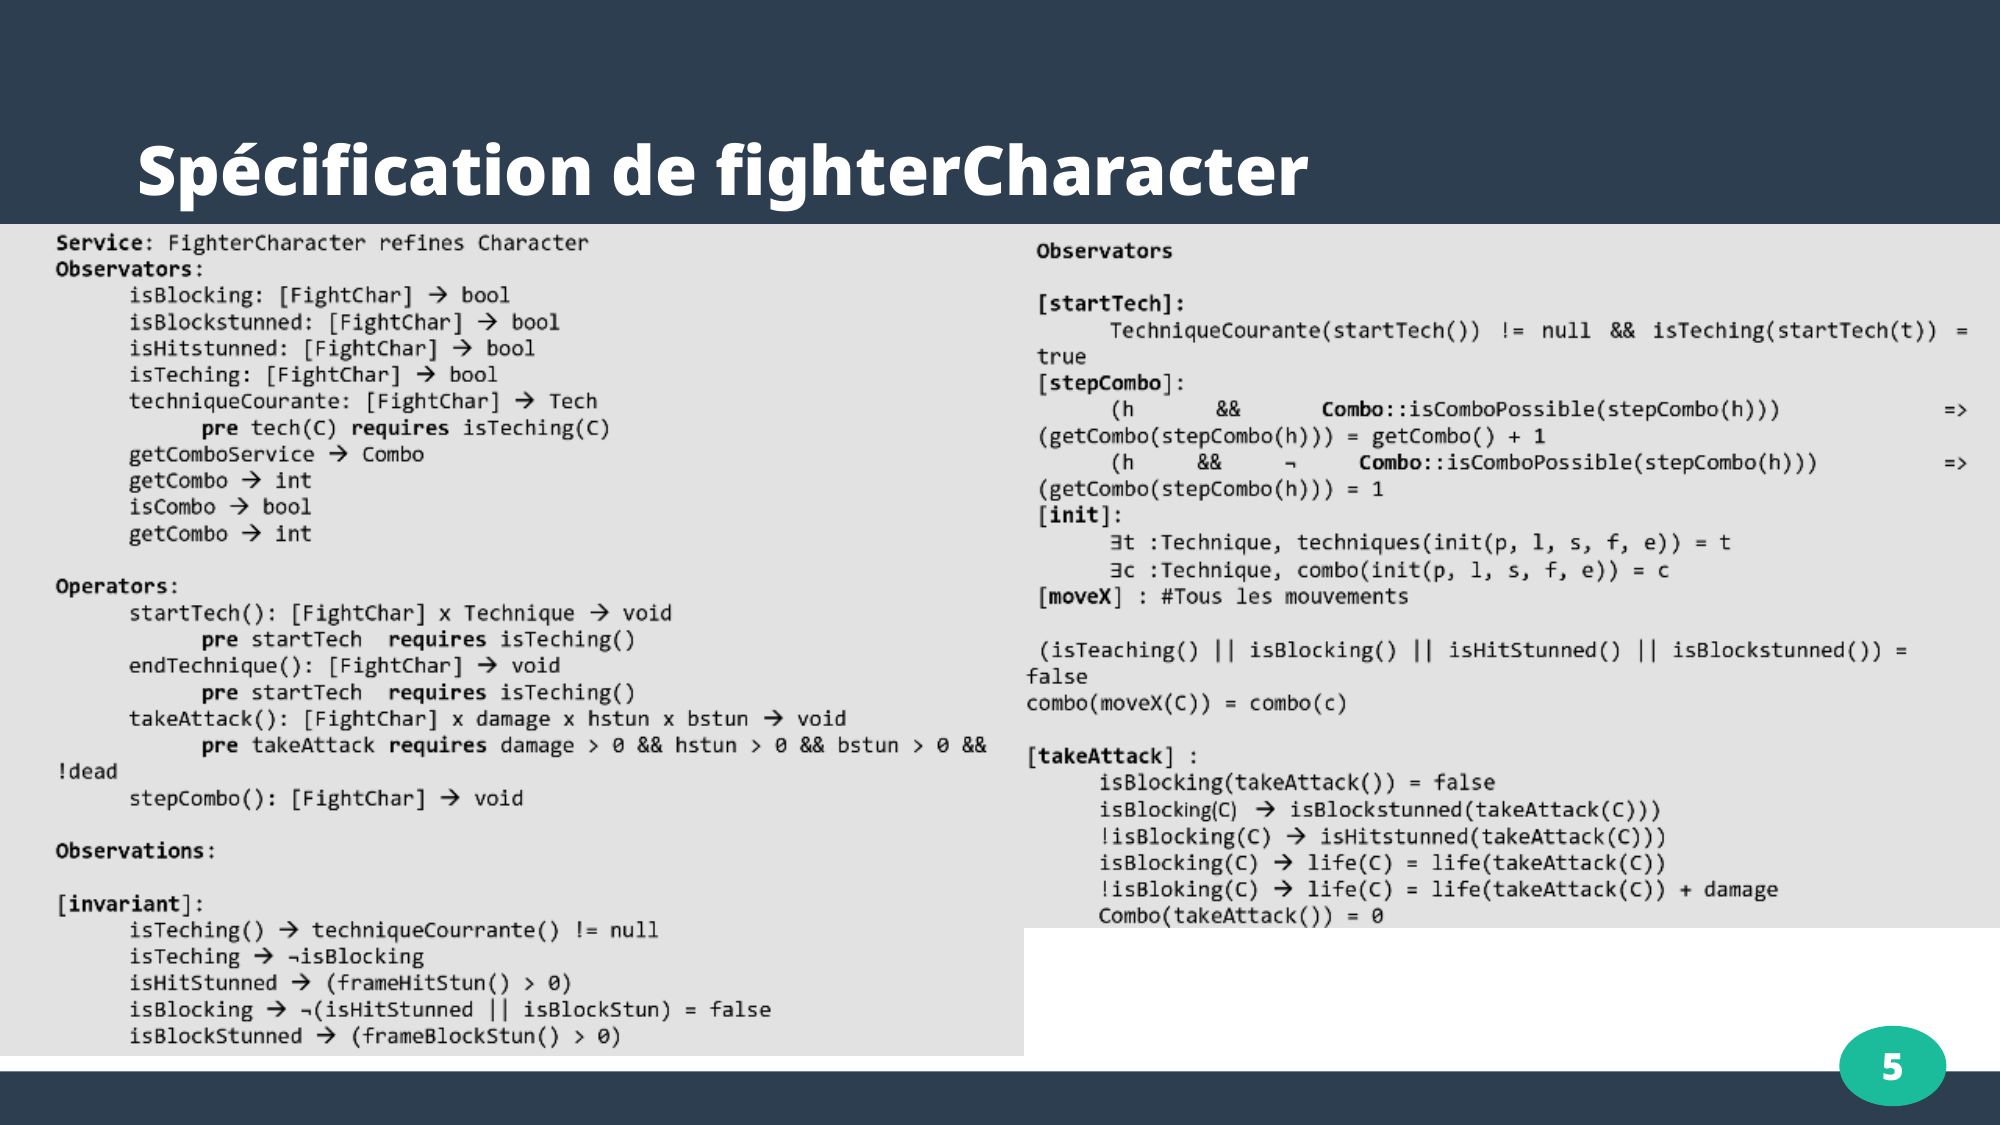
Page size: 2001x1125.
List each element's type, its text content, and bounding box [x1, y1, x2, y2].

title Spécification de fighterCharacter [137, 59, 1863, 224]
picture [0, 224, 2000, 1056]
